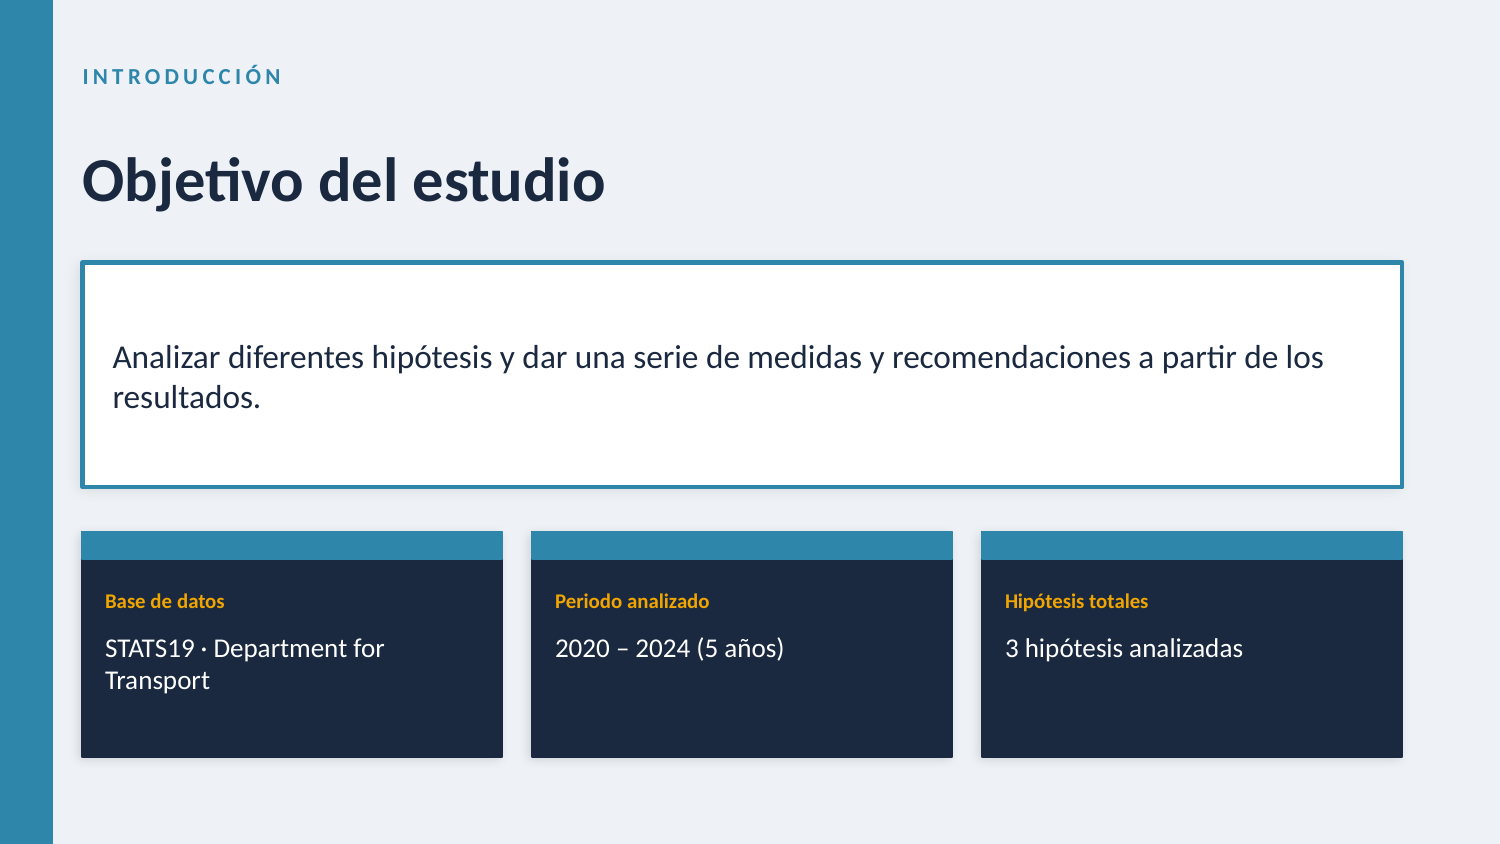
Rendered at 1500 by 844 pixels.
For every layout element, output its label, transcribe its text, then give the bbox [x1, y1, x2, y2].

text_box Hipótesis totales [1004, 569, 1380, 629]
text_box STATS19 · Department for Transport [104, 629, 480, 735]
text_box Analizar diferentes hipótesis y dar una serie de medidas y recomendaciones a partir de los resultados. [112, 277, 1373, 473]
text_box Objetivo del estudio [82, 116, 1433, 237]
text_box [82, 262, 1403, 488]
text_box INTRODUCCIÓN [82, 41, 1433, 110]
text_box [82, 532, 503, 758]
text_box [0, 0, 53, 844]
text_box Periodo analizado [554, 569, 930, 629]
text_box Base de datos [104, 569, 480, 629]
text_box 3 hipótesis analizadas [1004, 629, 1380, 735]
text_box [982, 532, 1403, 758]
text_box 2020 – 2024 (5 años) [554, 629, 930, 735]
text_box [532, 532, 953, 758]
